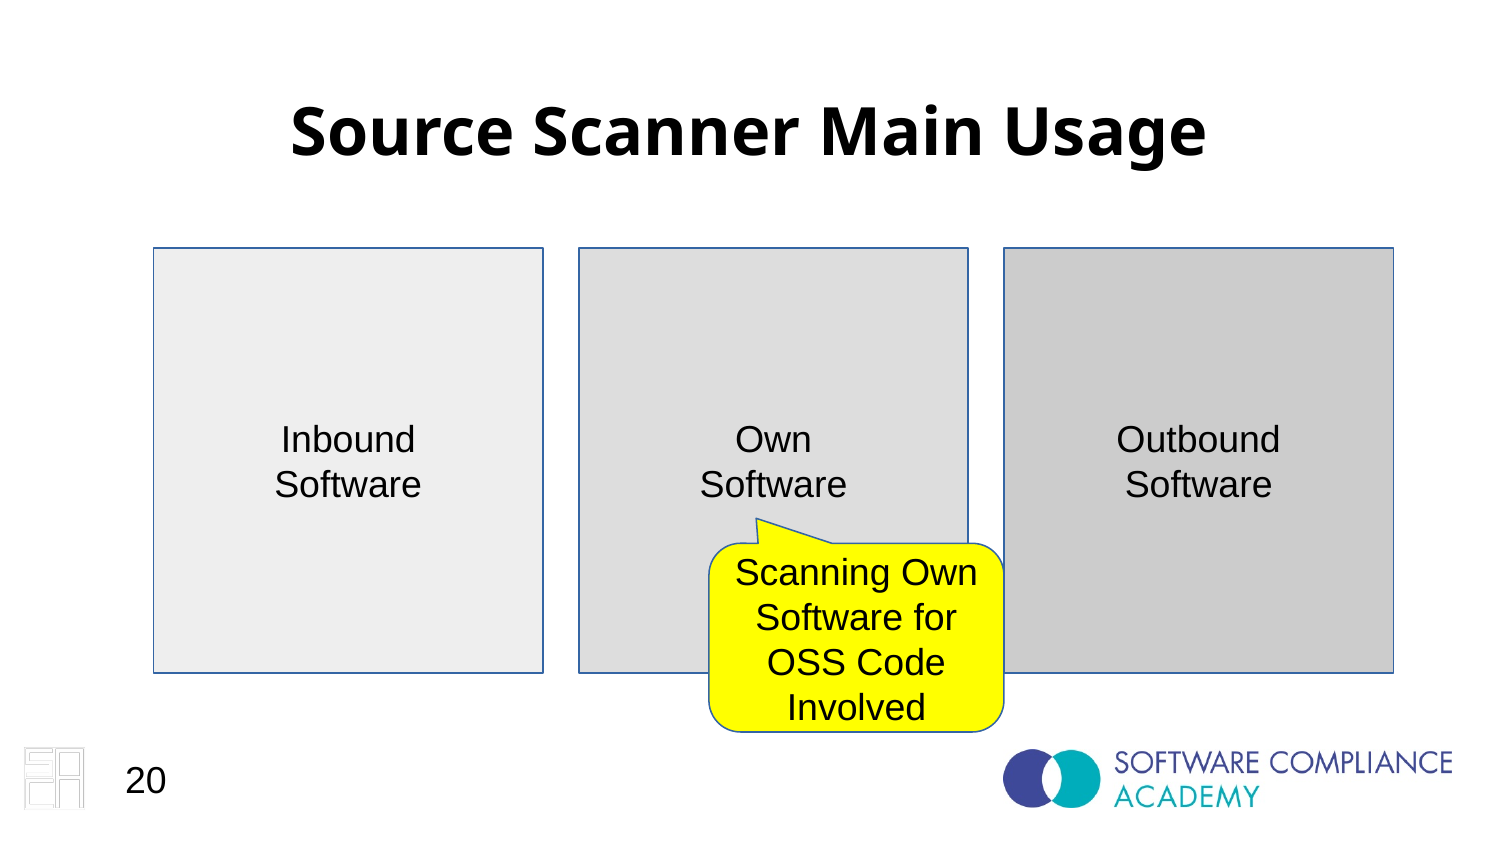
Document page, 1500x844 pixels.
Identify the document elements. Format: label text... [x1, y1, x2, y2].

picture [23, 746, 86, 811]
text_box Scanning Own Software for OSS Code Involved [708, 518, 1004, 732]
text_box Own Software [578, 248, 969, 673]
text_box Source Scanner Main Usage [74, 39, 1425, 169]
text_box Inbound Software [153, 248, 543, 673]
text_box Outbound Software [1003, 248, 1394, 673]
picture [1003, 749, 1452, 808]
